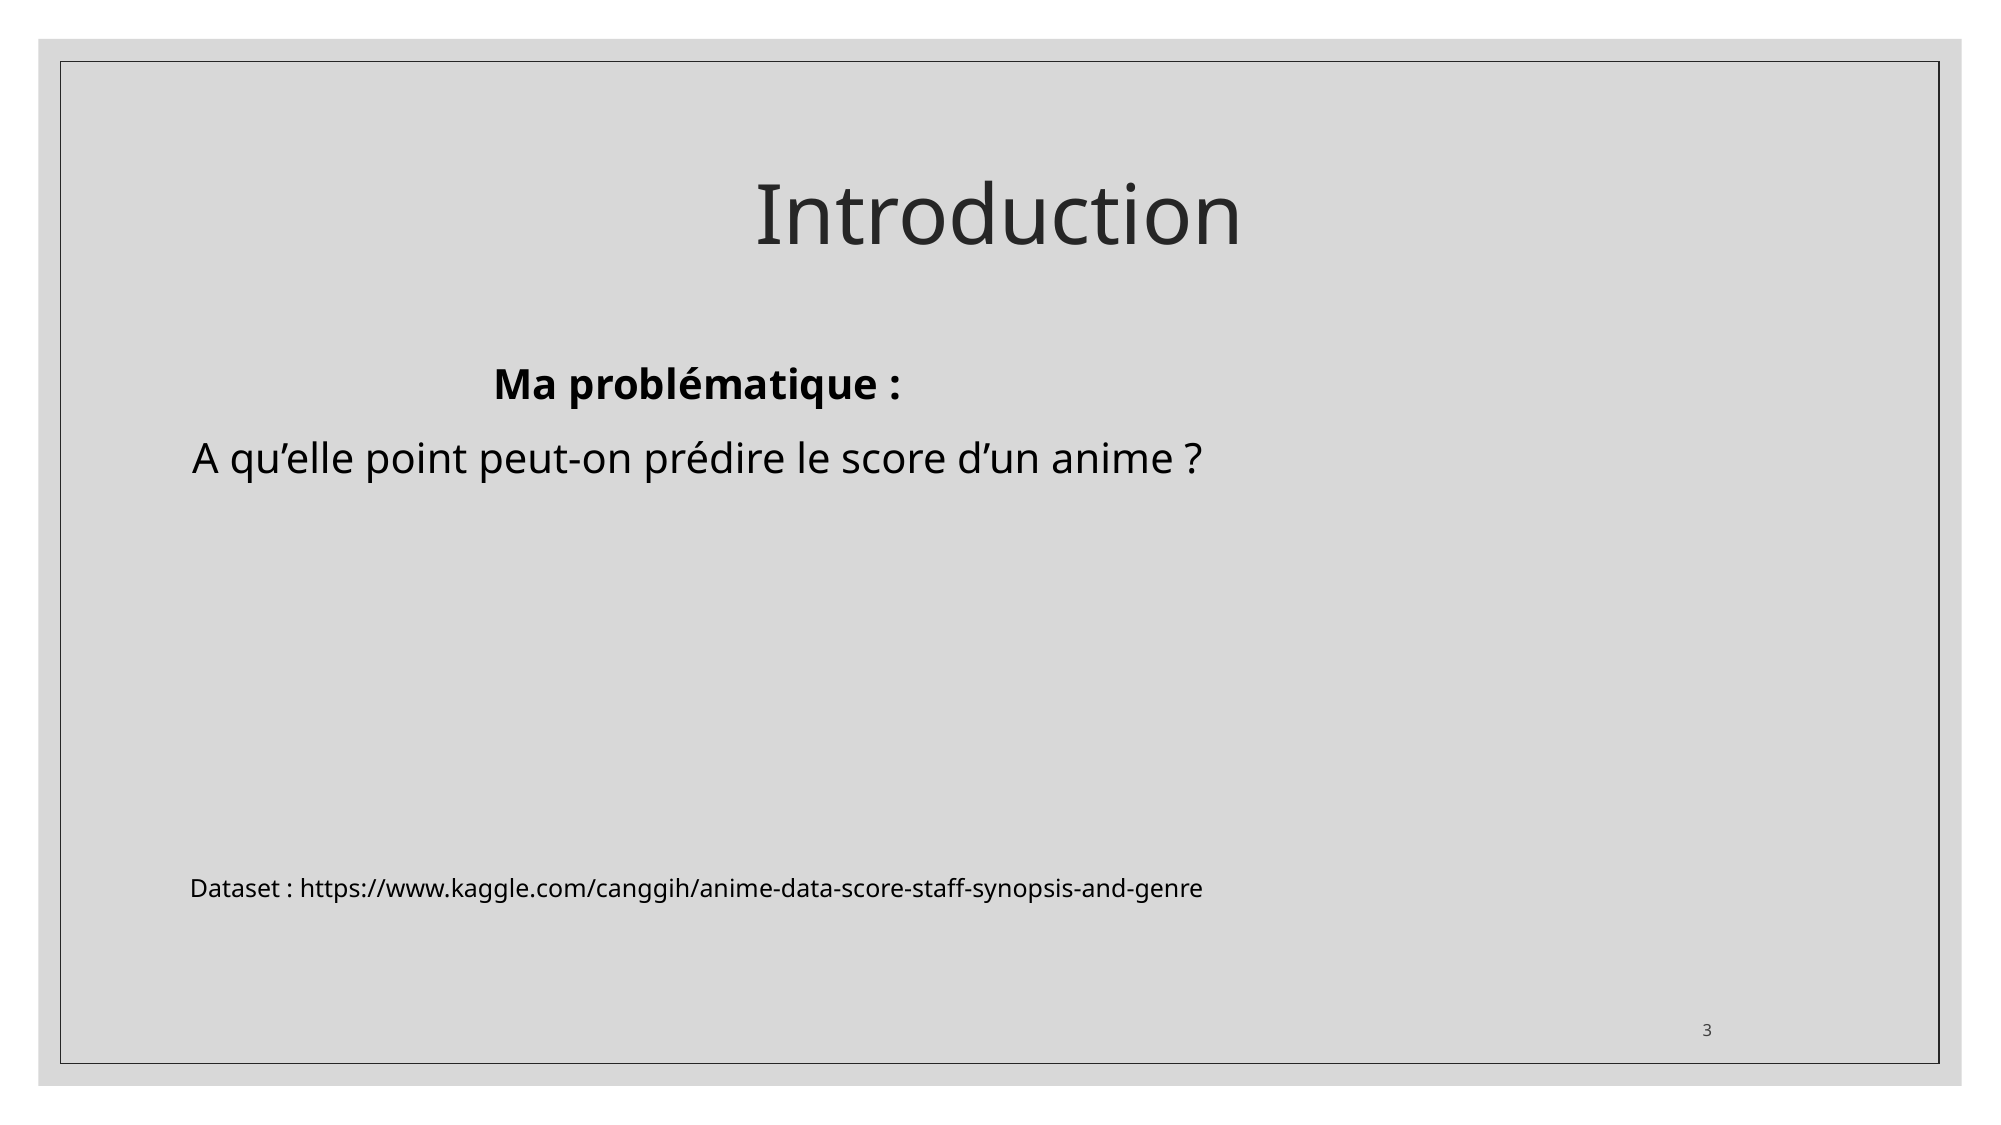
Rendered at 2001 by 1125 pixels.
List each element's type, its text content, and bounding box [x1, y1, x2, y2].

list Ma problématique : A qu’elle point peut-on prédire le score d’un anime ? Dataset : https://www.kaggle.com/canggih/anime-data-score-staff-synopsis-and-genre [174, 345, 1825, 977]
title Introduction [174, 105, 1825, 331]
text_box [1687, 990, 1825, 1051]
